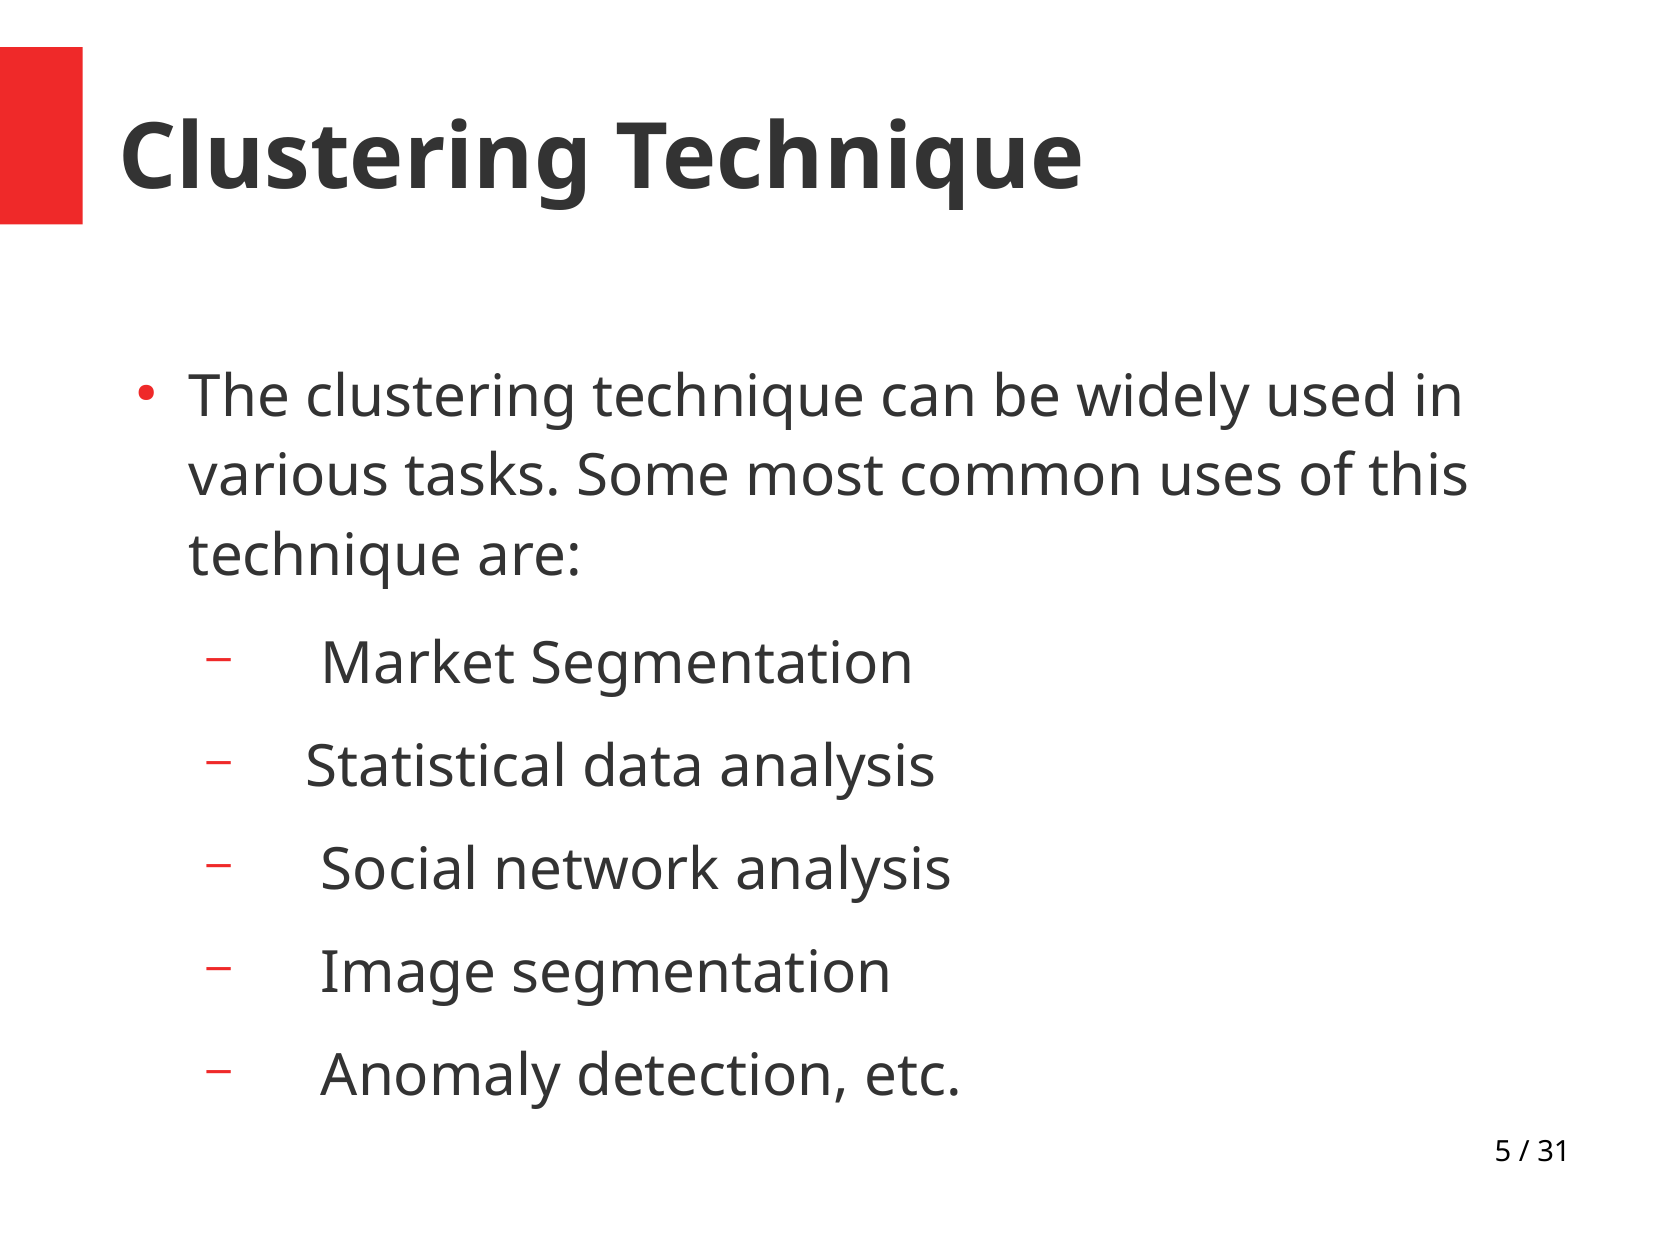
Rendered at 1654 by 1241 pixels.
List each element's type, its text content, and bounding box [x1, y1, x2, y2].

title Clustering Technique [118, 49, 1571, 257]
list The clustering technique can be widely used in various tasks. Some most common uses of this technique are: Market Segmentation Statistical data analysis Social network analysis Image segmentation Anomaly detection, etc. [118, 354, 1536, 1229]
